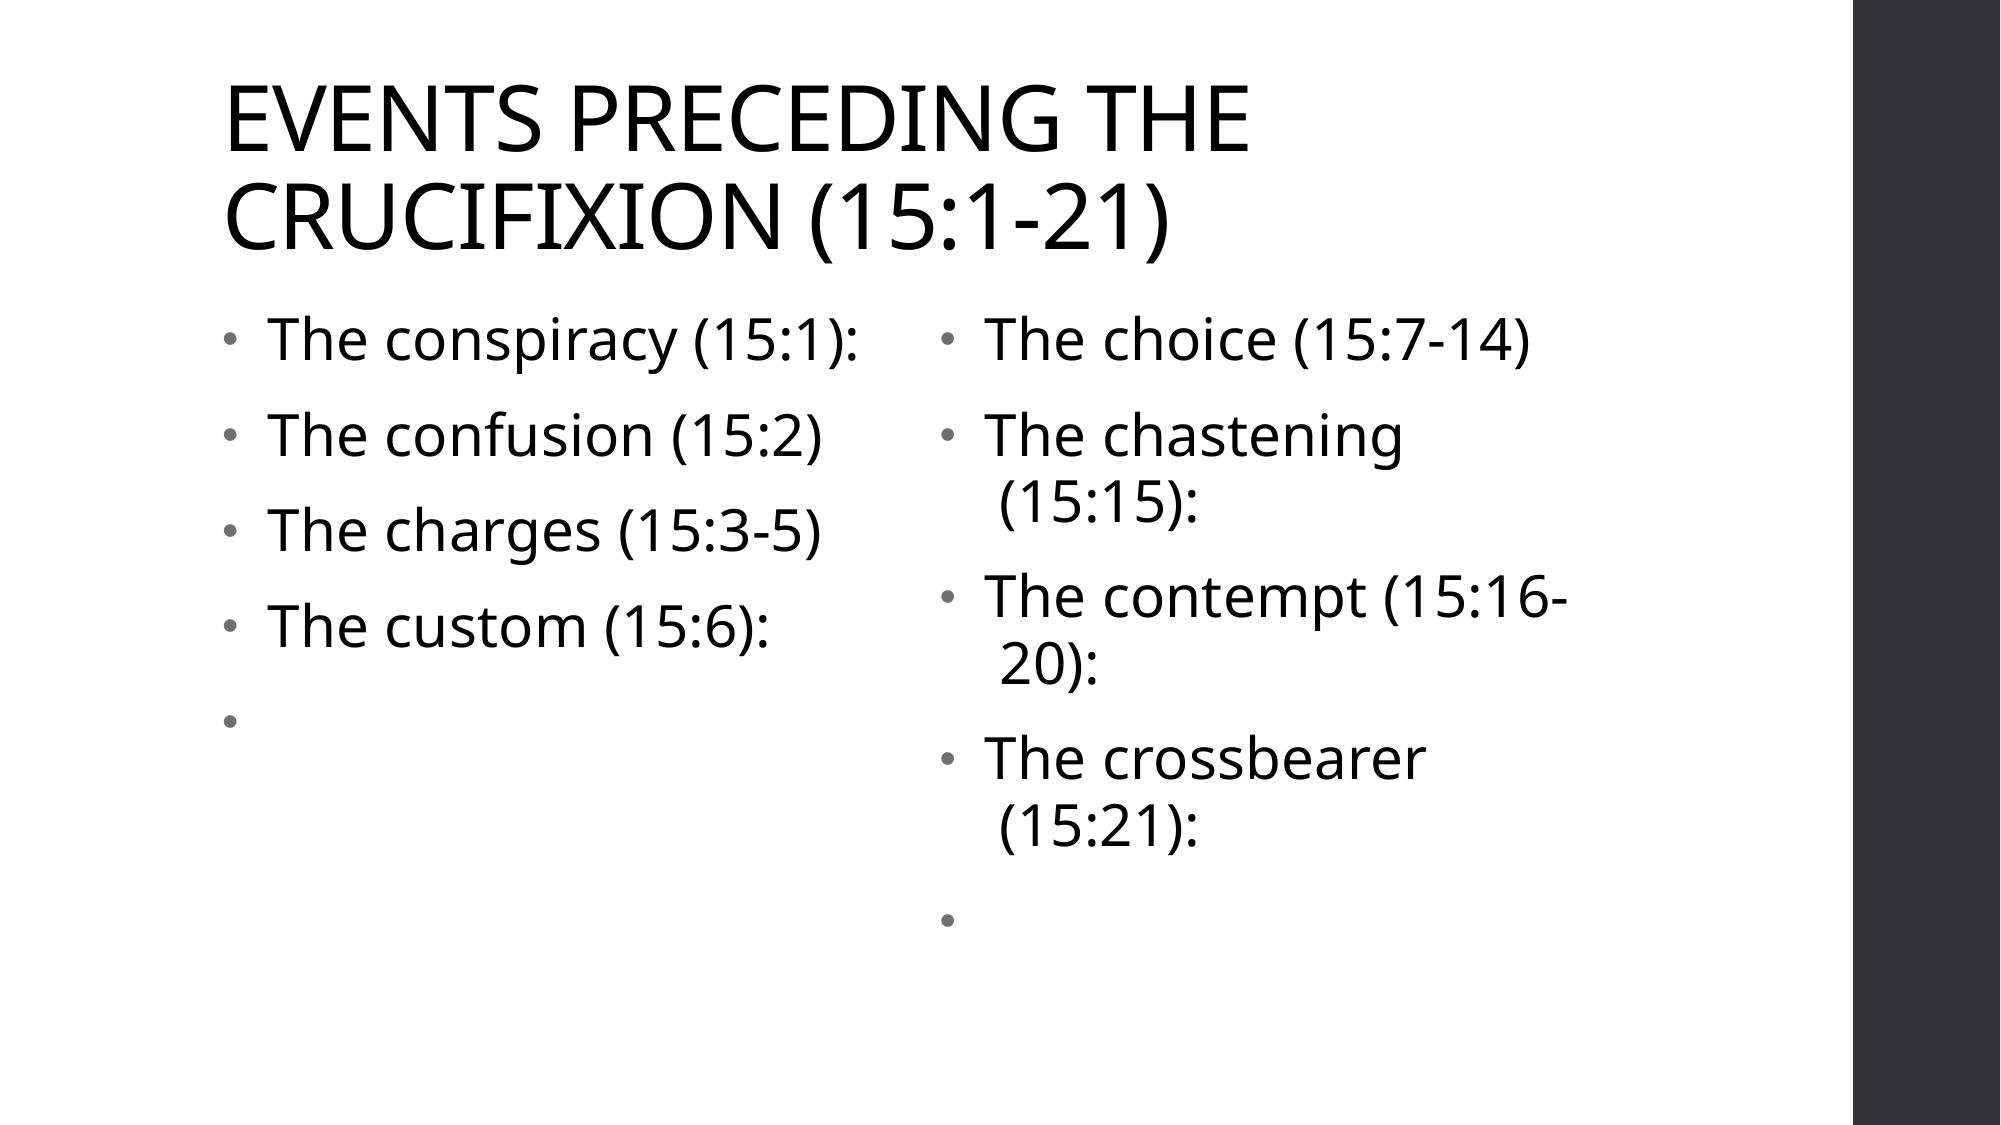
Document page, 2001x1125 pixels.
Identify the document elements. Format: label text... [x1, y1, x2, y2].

list The conspiracy (15:1): The confusion (15:2) The charges (15:3-5) The custom (15:6): [207, 299, 900, 1014]
title EVENTS PRECEDING THE CRUCIFIXION (15:1-21) [206, 60, 1797, 278]
list The choice (15:7-14) The chastening (15:15): The contempt (15:16-20): The crossbearer (15:21): [924, 299, 1617, 1014]
